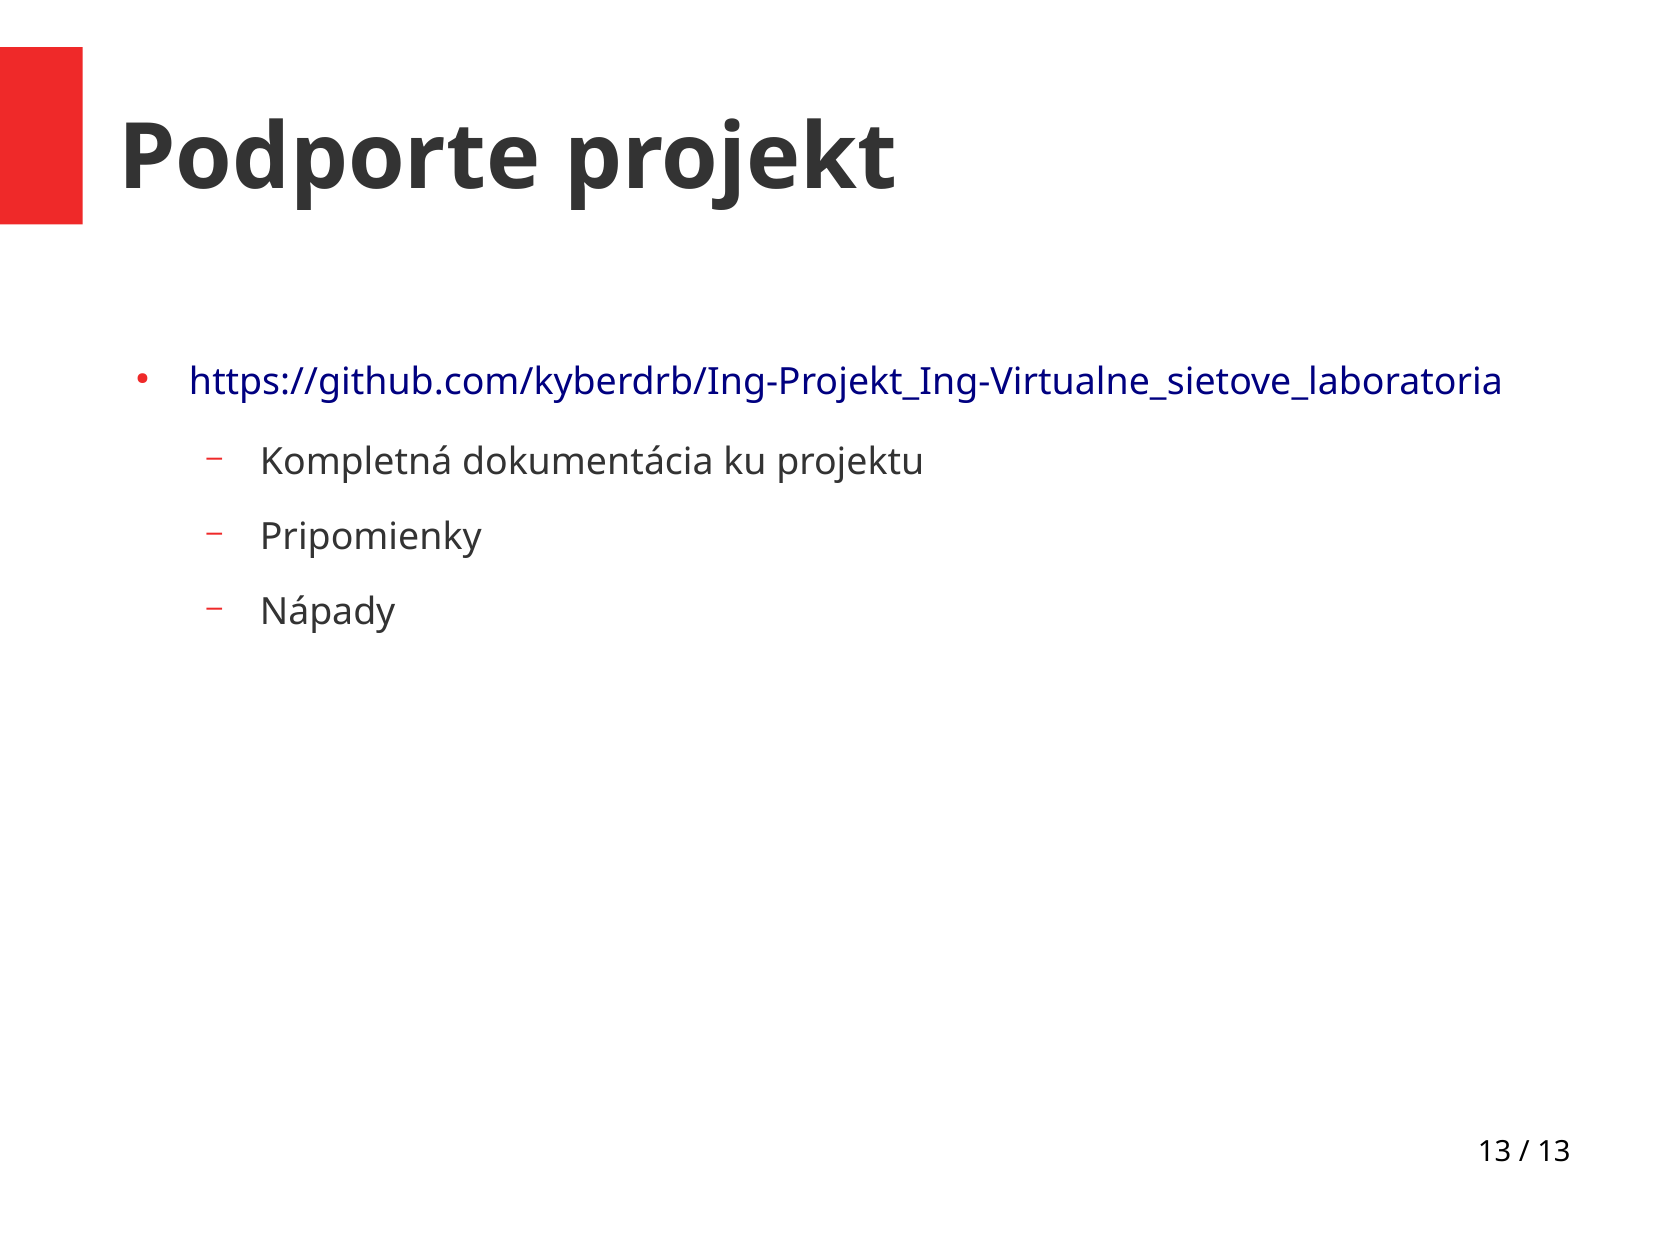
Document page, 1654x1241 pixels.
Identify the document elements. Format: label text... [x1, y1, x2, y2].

title Podporte projekt [118, 49, 1571, 257]
list https://github.com/kyberdrb/Ing-Projekt_Ing-Virtualne_sietove_laboratoria Kompletná dokumentácia ku projektu Pripomienky Nápady [118, 354, 1636, 1074]
